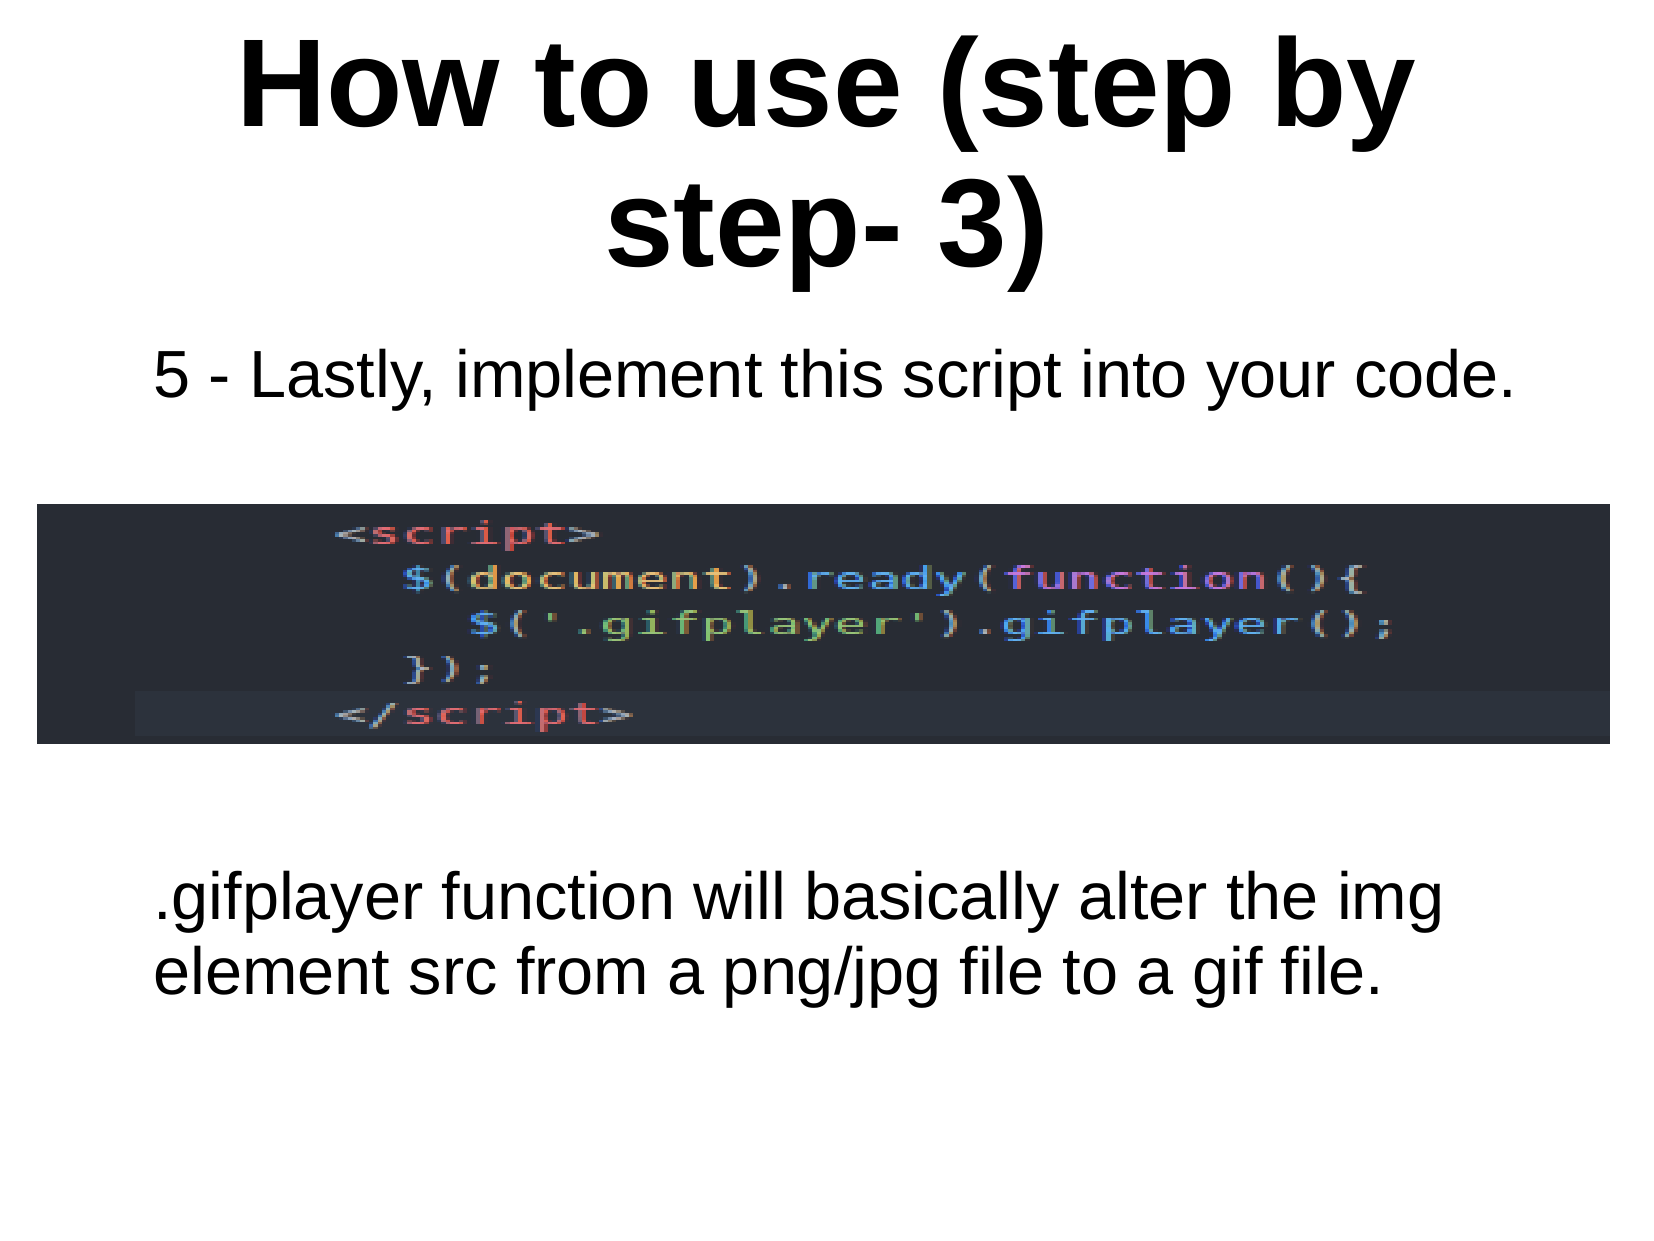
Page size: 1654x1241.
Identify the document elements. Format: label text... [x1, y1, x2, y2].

picture [37, 504, 1610, 744]
list 5 - Lastly, implement this script into your code. .gifplayer function will basically alter the img element src from a png/jpg file to a gif file. [82, 337, 1571, 504]
list 5 - Lastly, implement this script into your code. .gifplayer function will basically alter the img element src from a png/jpg file to a gif file. [82, 744, 1571, 1057]
title How to use (step by step- 3) [82, 13, 1571, 293]
